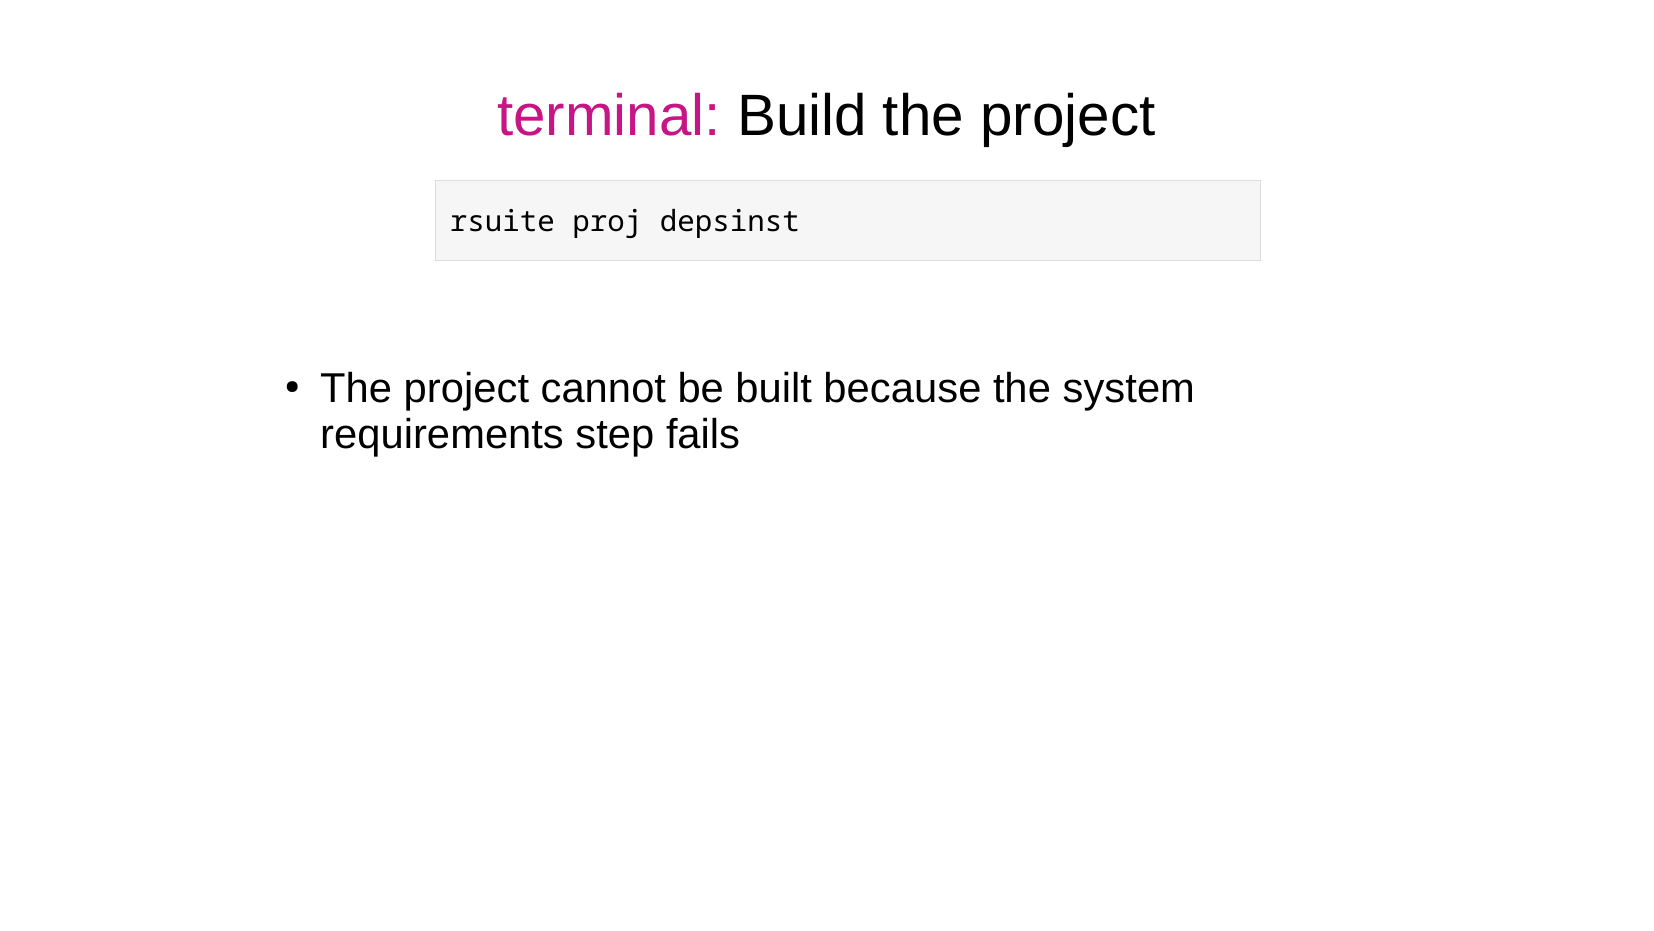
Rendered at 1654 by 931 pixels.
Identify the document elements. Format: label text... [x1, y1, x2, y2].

text_box rsuite proj depsinst [435, 180, 1261, 261]
text_box The project cannot be built because the system requirements step fails [270, 357, 1426, 466]
title terminal: Build the project [82, 37, 1571, 193]
